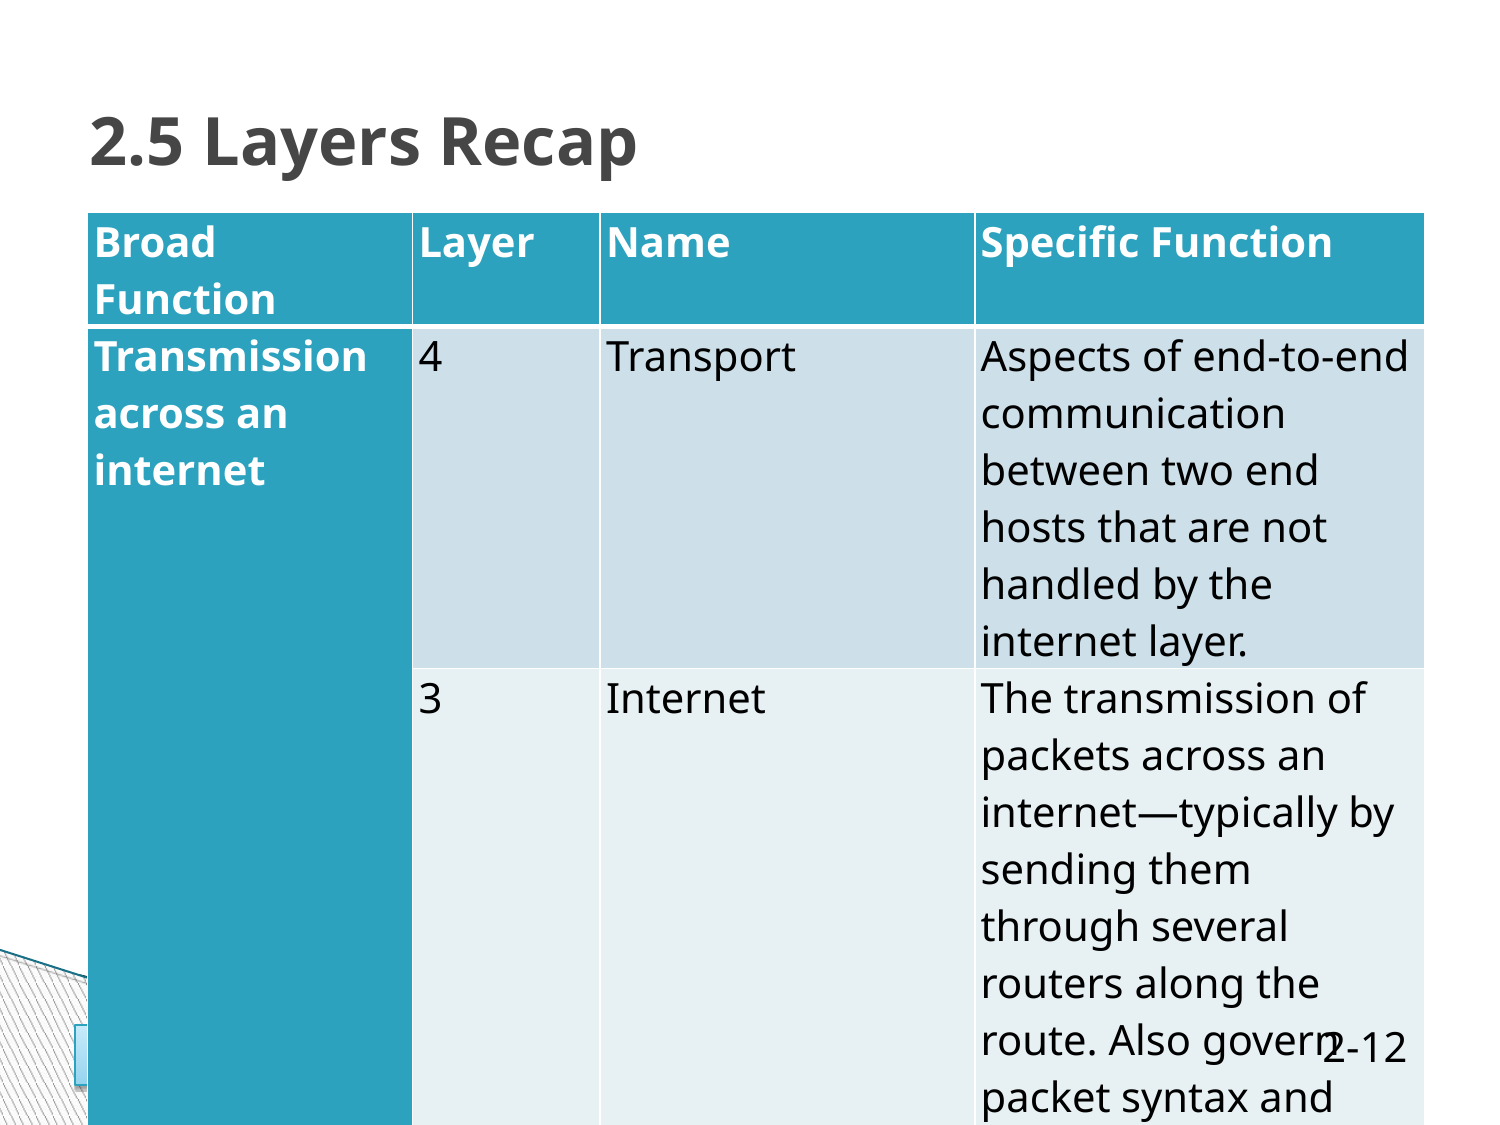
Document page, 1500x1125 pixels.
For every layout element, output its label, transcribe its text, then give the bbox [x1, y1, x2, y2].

table_cell Internet [601, 669, 974, 1125]
table_cell 4 [413, 329, 599, 668]
table_cell 3 [413, 669, 599, 1125]
table_cell Transport [601, 329, 974, 668]
table_header Layer [413, 213, 599, 324]
table_header Broad Function [88, 213, 412, 324]
title 2.5 Layers Recap [75, 45, 1425, 233]
table_header Specific Function [976, 213, 1424, 324]
picture [0, 952, 87, 1125]
table_header Name [601, 213, 974, 324]
table_cell The transmission of packets across an internet—typically by sending them through several routers along the route. Also govern packet syntax and reliability. [976, 669, 1424, 1125]
table_cell Transmission across an internet [88, 329, 412, 1125]
slide_number 2-<number> [1275, 1025, 1423, 1085]
table_cell Aspects of end-to-end communication between two end hosts that are not handled by the internet layer. [976, 329, 1424, 668]
